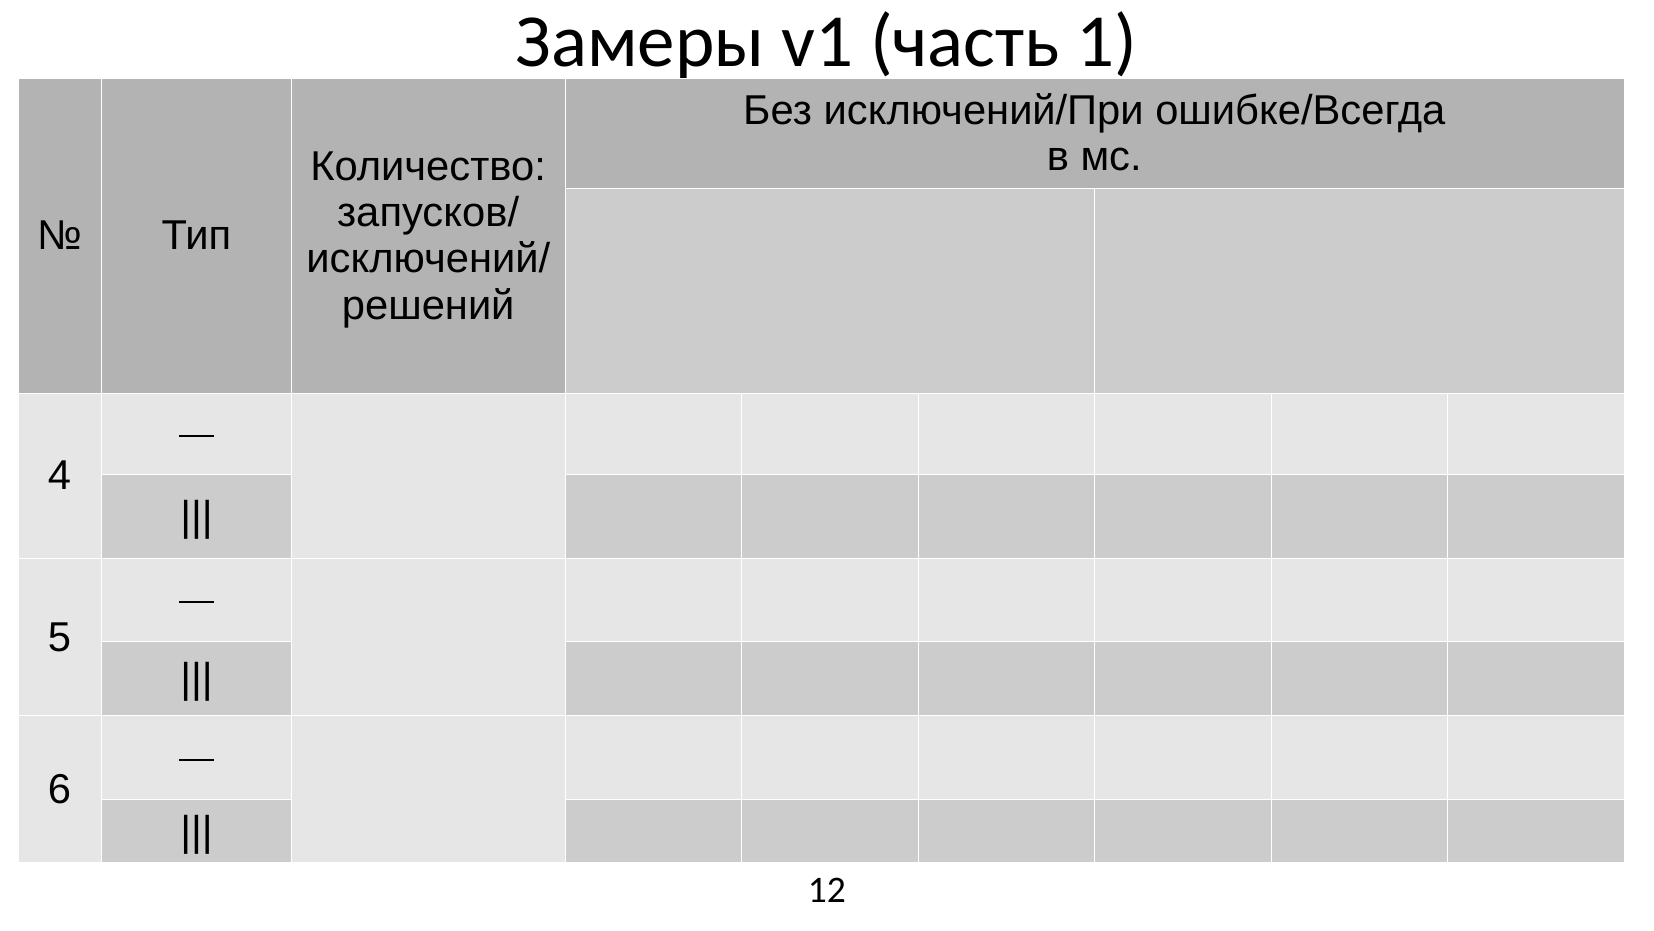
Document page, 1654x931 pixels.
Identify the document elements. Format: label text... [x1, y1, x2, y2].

table_cell 4 [19, 394, 101, 558]
table_cell ||| [102, 475, 291, 558]
table_cell [1272, 394, 1447, 474]
table_cell [1095, 716, 1271, 799]
table_cell [1095, 475, 1271, 558]
title Замеры v1 (часть 1) [59, 7, 1595, 78]
table_cell [1272, 716, 1447, 799]
table_cell [1448, 642, 1624, 715]
table_cell [292, 559, 565, 715]
table_cell [742, 475, 918, 558]
table_cell [742, 642, 918, 715]
table_cell [919, 559, 1094, 641]
table_cell [1272, 642, 1447, 715]
table_cell [566, 189, 1094, 393]
table_header Тип [102, 79, 291, 393]
table_cell ||| [102, 642, 291, 715]
table_cell [102, 394, 291, 474]
table_cell [1448, 394, 1624, 474]
table_cell [566, 559, 741, 641]
table_cell [1095, 189, 1624, 393]
table_cell [742, 559, 918, 641]
table_cell [1272, 559, 1447, 641]
table_cell [1095, 800, 1271, 862]
table_cell [919, 716, 1094, 799]
table_cell [292, 394, 565, 558]
table_header Без исключений/При ошибке/Всегда в мс. [566, 79, 1624, 188]
table_cell [919, 800, 1094, 862]
table_cell [566, 394, 741, 474]
table_cell [566, 800, 741, 862]
table_cell [1448, 800, 1624, 862]
table_cell [1272, 475, 1447, 558]
table_cell 5 [19, 559, 101, 715]
table_cell 6 [19, 716, 101, 862]
table_cell [1448, 716, 1624, 799]
table_cell [102, 716, 291, 799]
table_cell [1272, 800, 1447, 862]
table_cell [1095, 642, 1271, 715]
table_cell [292, 716, 565, 862]
table_cell [566, 475, 741, 558]
table_cell ||| [102, 800, 291, 862]
table_header № [19, 79, 101, 393]
table_cell [1448, 475, 1624, 558]
table_cell [566, 642, 741, 715]
table_cell [742, 800, 918, 862]
table_cell [566, 716, 741, 799]
table_cell [1095, 559, 1271, 641]
table_cell [102, 559, 291, 641]
table_cell [1448, 559, 1624, 641]
table_cell [742, 716, 918, 799]
table_cell [742, 394, 918, 474]
table_cell [919, 475, 1094, 558]
table_cell [1095, 394, 1271, 474]
table_header Количество: запусков/ исключений/ решений [292, 79, 565, 393]
table_cell [919, 642, 1094, 715]
table_cell [919, 394, 1094, 474]
